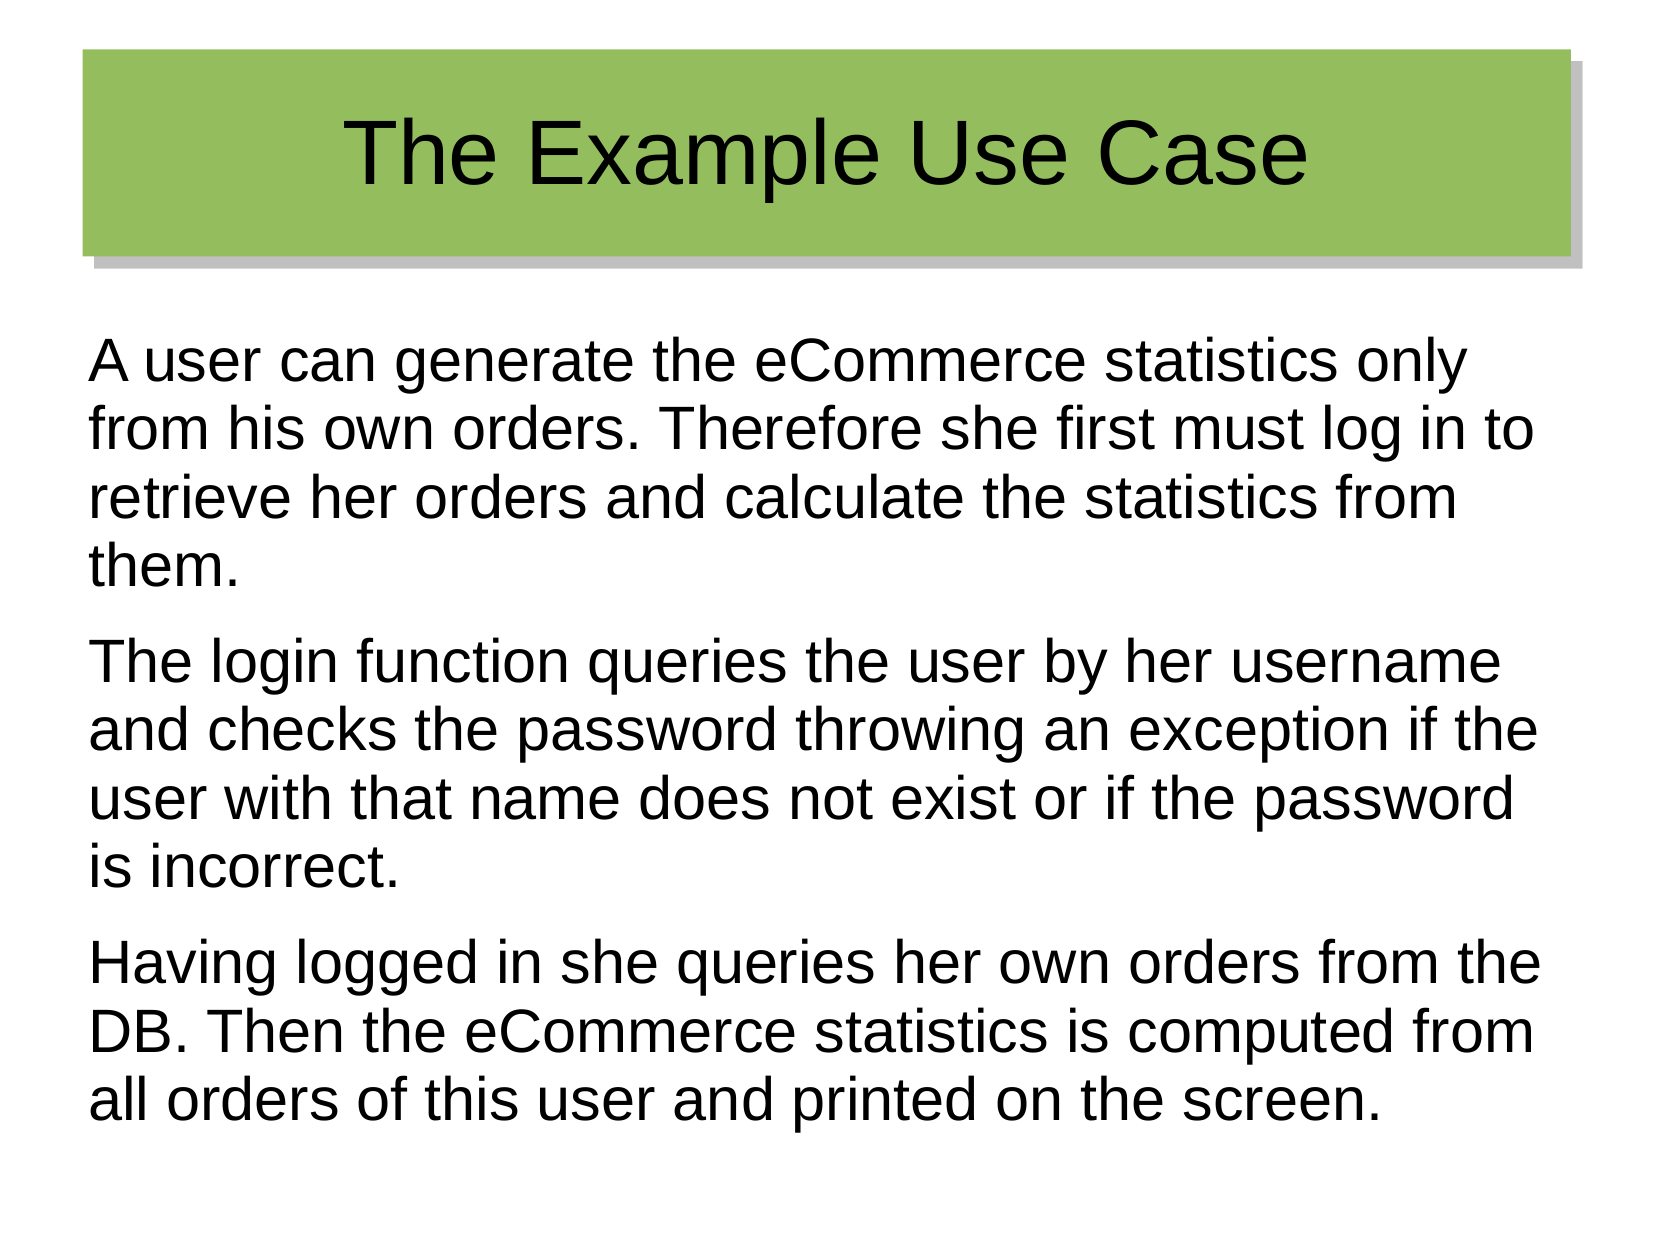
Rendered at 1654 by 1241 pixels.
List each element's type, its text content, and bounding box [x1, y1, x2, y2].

title The Example Use Case [82, 49, 1571, 257]
list A user can generate the eCommerce statistics only from his own orders. Therefore she first must log in to retrieve her orders and calculate the statistics from them. The login function queries the user by her username and checks the password throwing an exception if the user with that name does not exist or if the password is incorrect. Having logged in she queries her own orders from the DB. Then the eCommerce statistics is computed from all orders of this user and printed on the screen. [88, 325, 1577, 1146]
